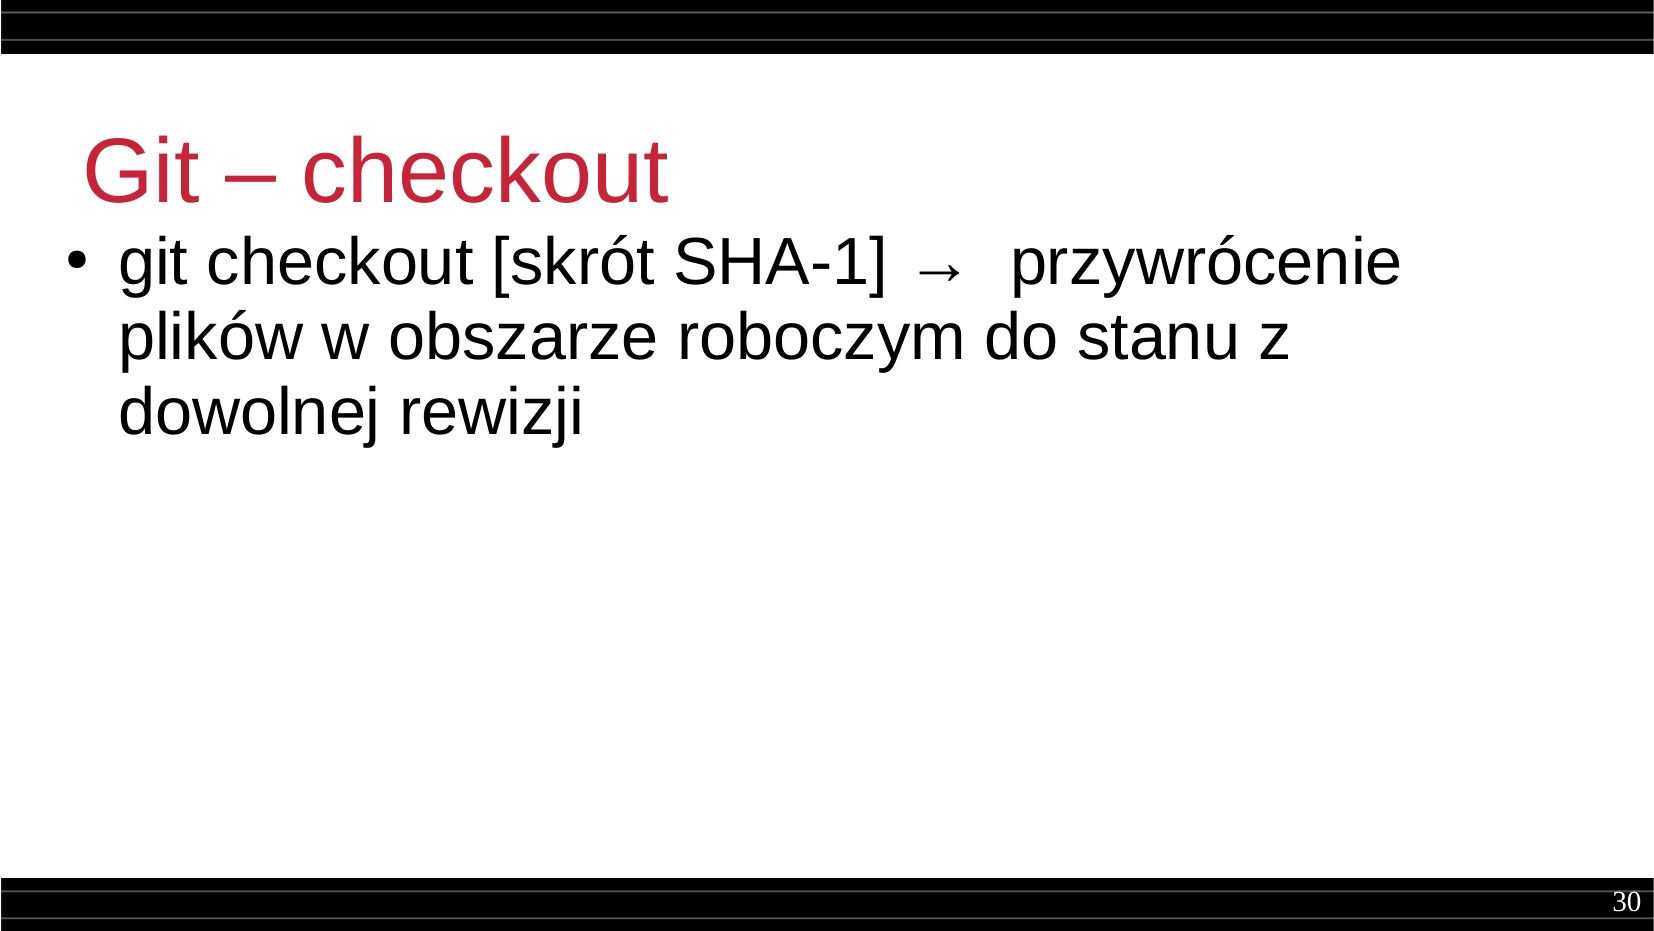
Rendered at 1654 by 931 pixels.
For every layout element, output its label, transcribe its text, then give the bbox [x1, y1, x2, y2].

picture [1, 878, 1654, 931]
list git checkout [skrót SHA-1] → przywrócenie plików w obszarze roboczym do stanu z dowolnej rewizji [47, 224, 1536, 804]
title Git – checkout [82, 92, 1571, 249]
picture [1, 0, 1654, 54]
